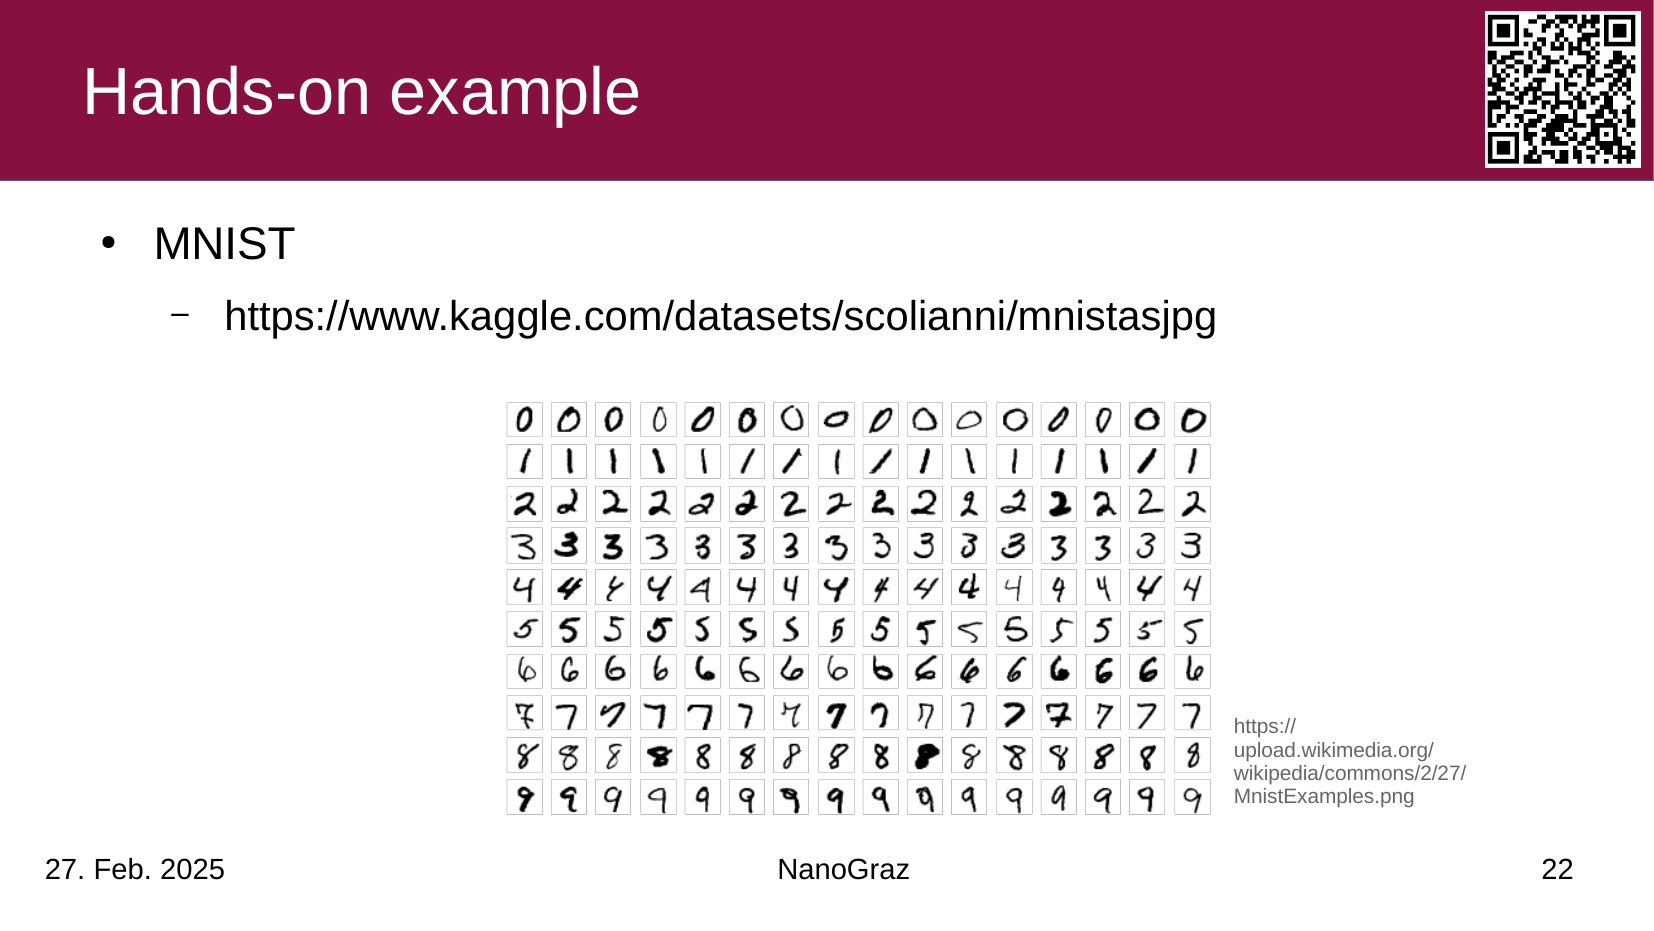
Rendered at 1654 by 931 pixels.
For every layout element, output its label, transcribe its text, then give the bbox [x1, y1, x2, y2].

text_box https://upload.wikimedia.org/wikipedia/commons/2/27/MnistExamples.png [1219, 707, 1521, 826]
list MNIST https://www.kaggle.com/datasets/scolianni/mnistasjpg [82, 217, 1571, 758]
title Hands-on example [82, 13, 1571, 169]
picture [1485, 11, 1641, 168]
picture [473, 389, 1223, 846]
